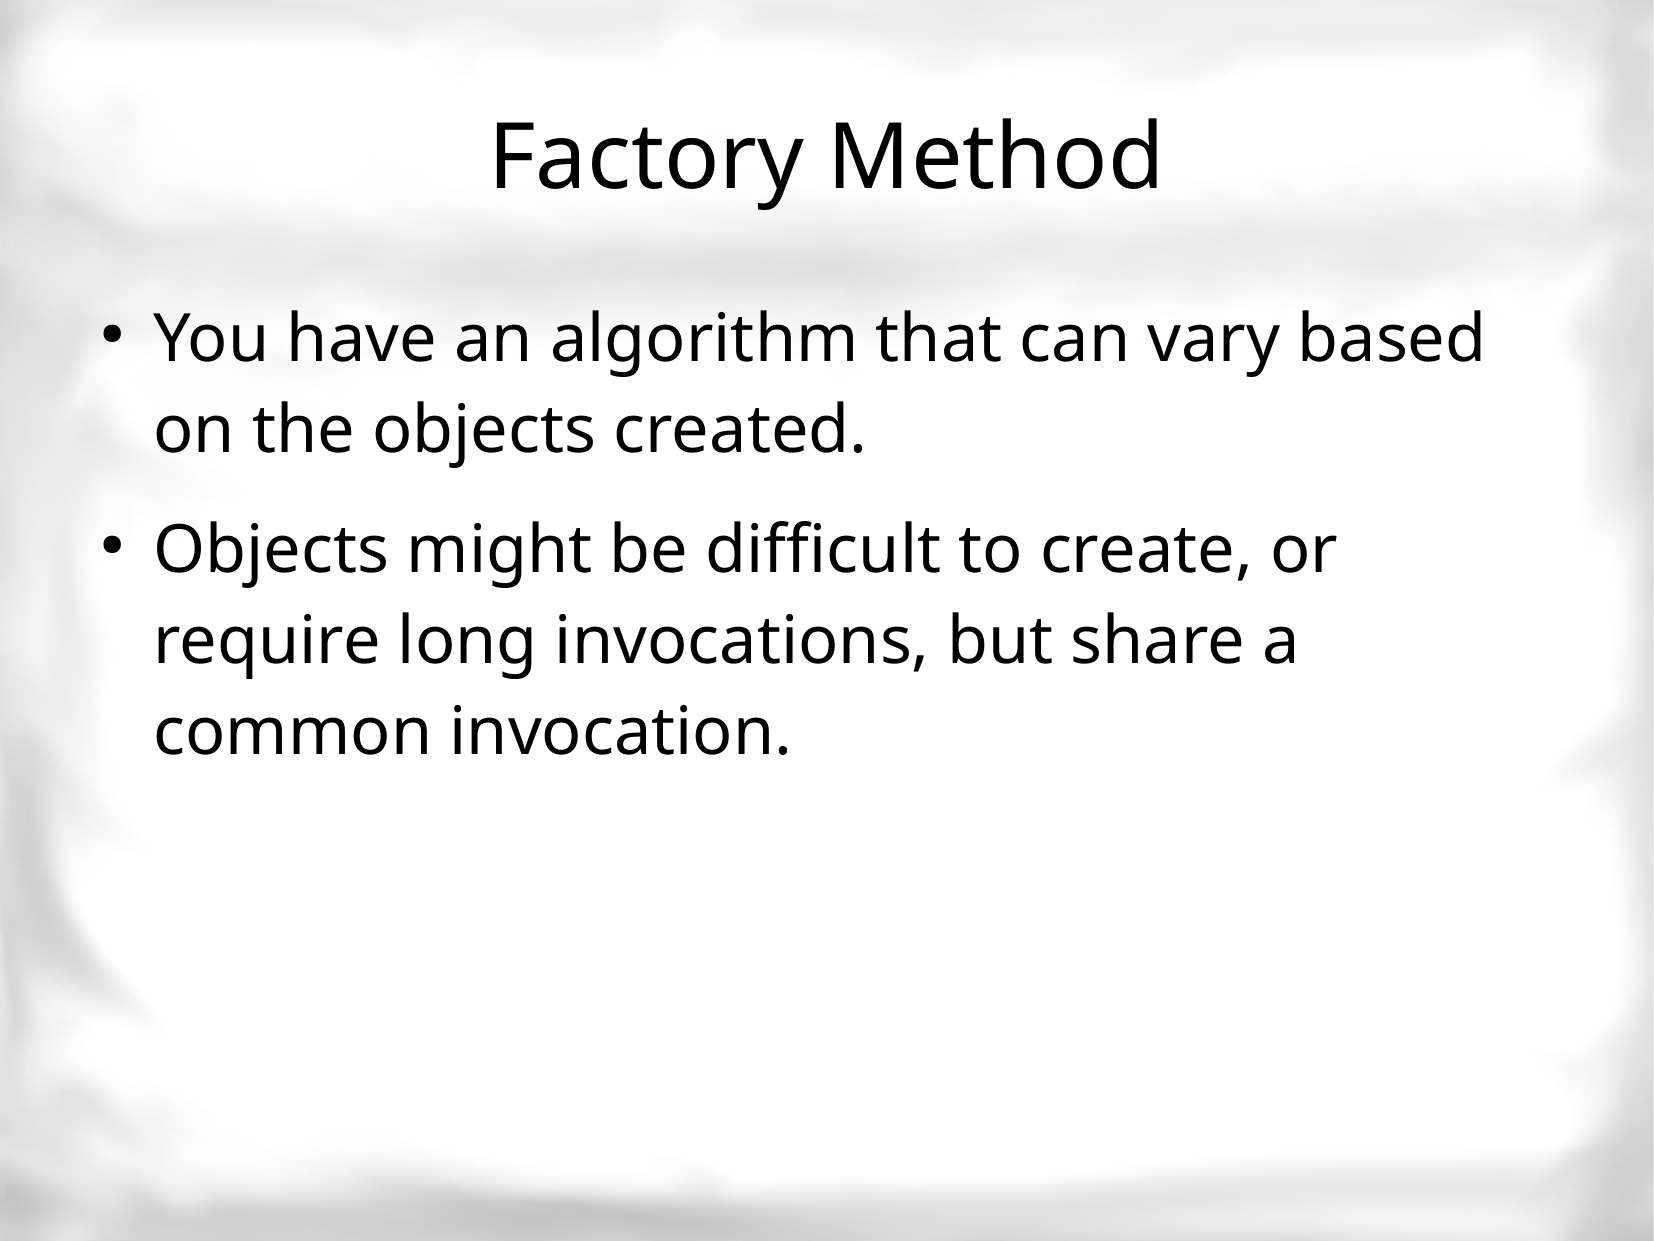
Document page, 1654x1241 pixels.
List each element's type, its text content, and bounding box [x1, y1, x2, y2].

list You have an algorithm that can vary based on the objects created. Objects might be difficult to create, or require long invocations, but share a common invocation. [82, 290, 1538, 1010]
title Factory Method [82, 49, 1571, 257]
picture [0, 0, 1654, 1241]
